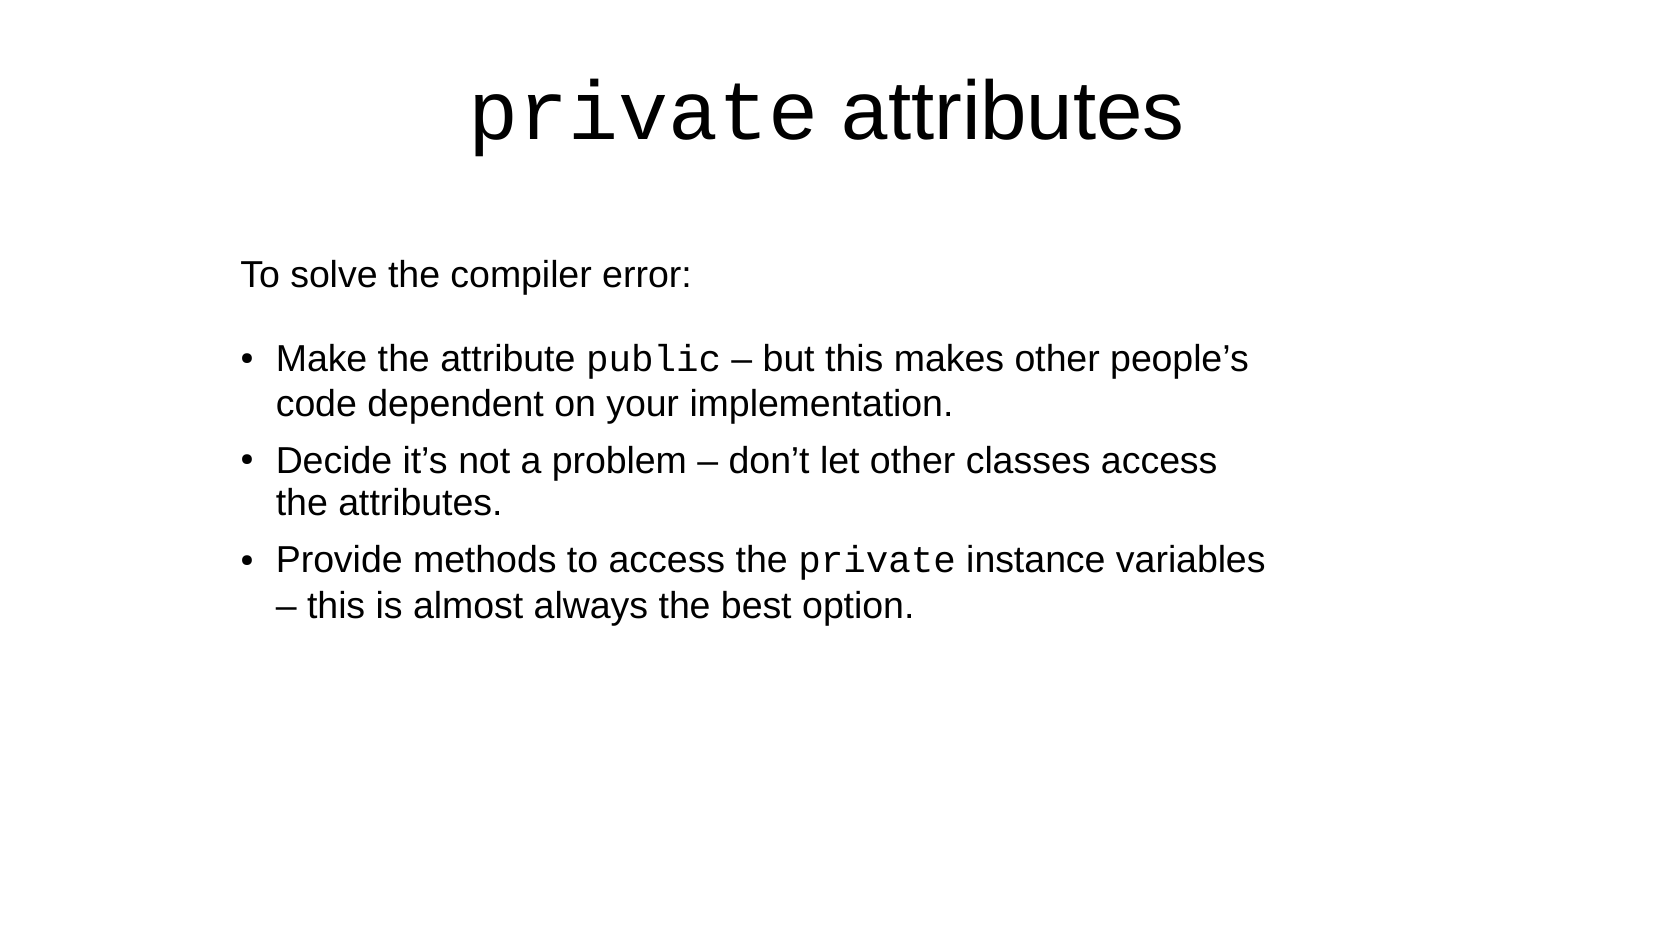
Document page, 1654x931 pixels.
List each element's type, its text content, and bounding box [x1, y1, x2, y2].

title private attributes [82, 37, 1571, 193]
text_box To solve the compiler error: Make the attribute public – but this makes other people’s code dependent on your implementation. Decide it’s not a problem – don’t let other classes access the attributes. Provide methods to access the private instance variables – this is almost always the best option. [225, 246, 1283, 634]
